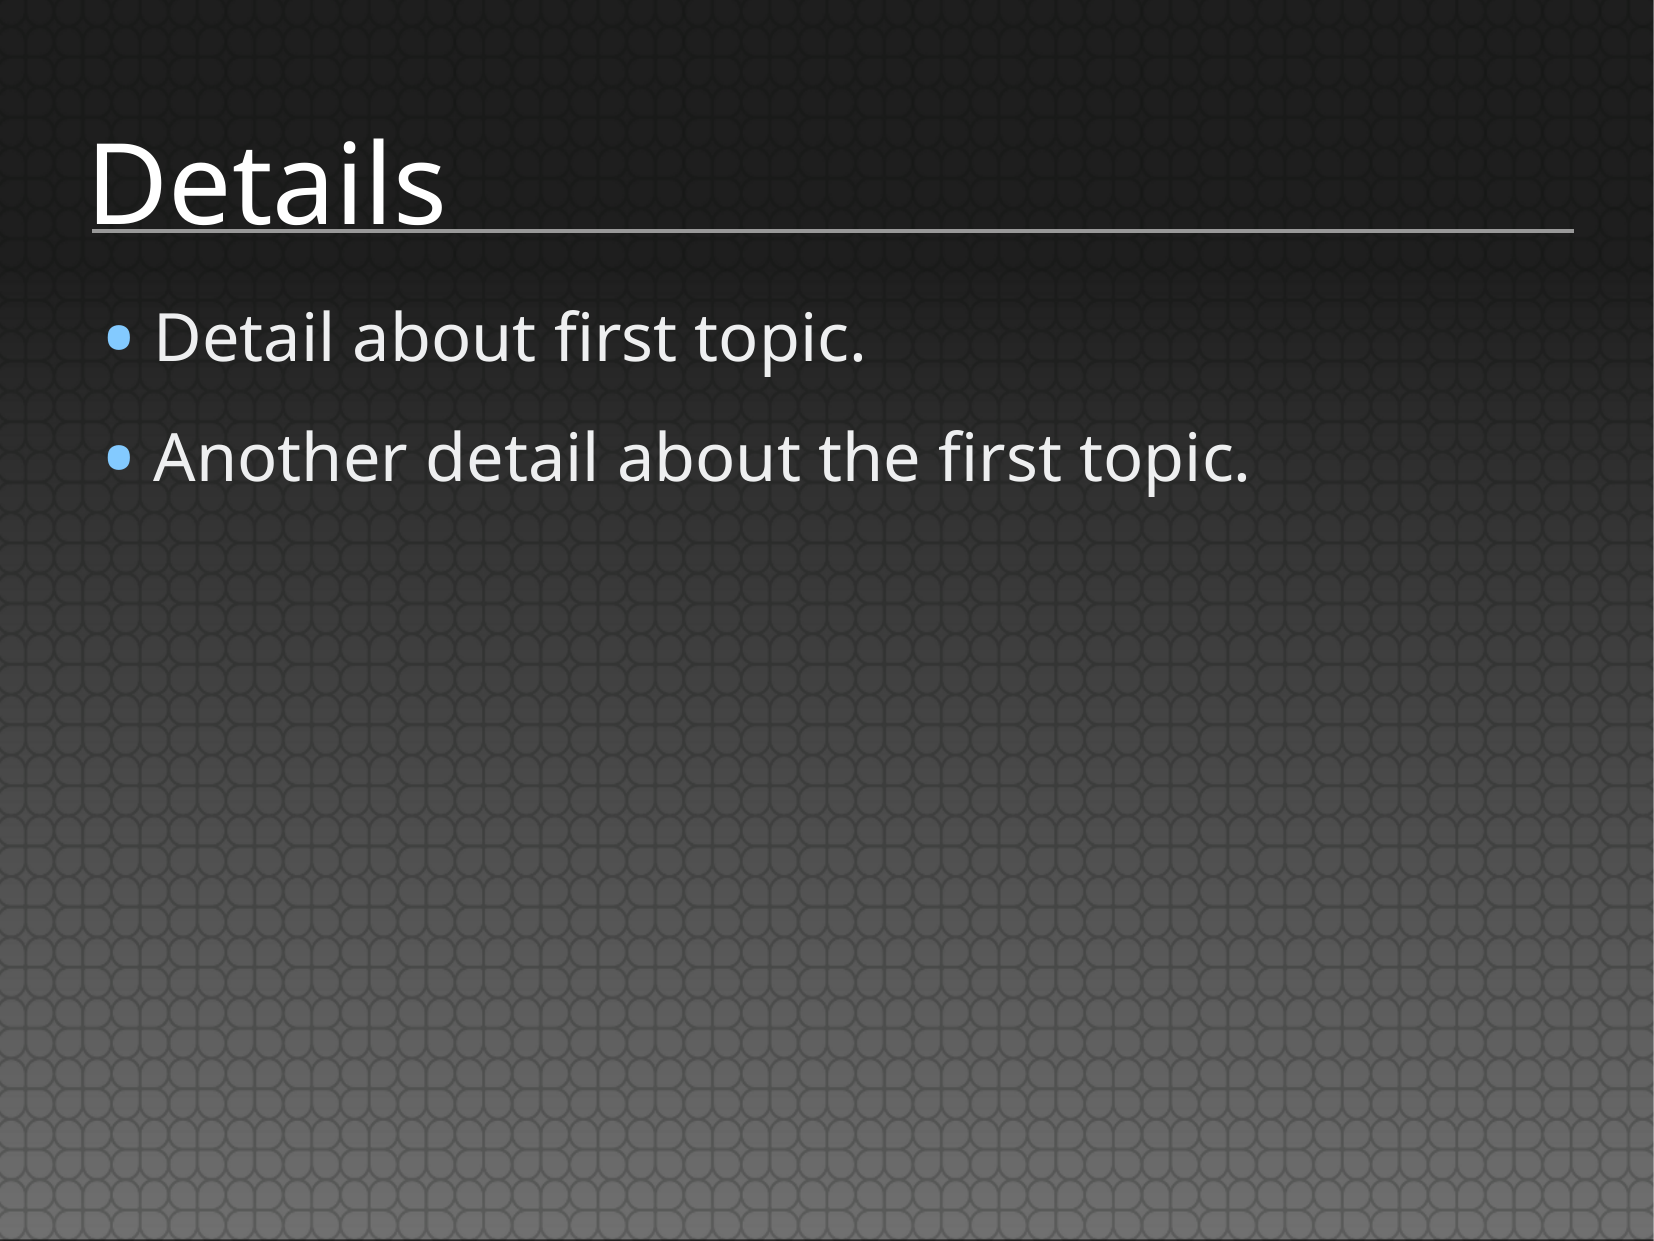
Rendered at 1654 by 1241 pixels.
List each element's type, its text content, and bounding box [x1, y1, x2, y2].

list Detail about first topic. Another detail about the first topic. [82, 290, 1571, 1109]
title Details [86, 112, 1576, 249]
picture [0, 0, 1654, 1241]
